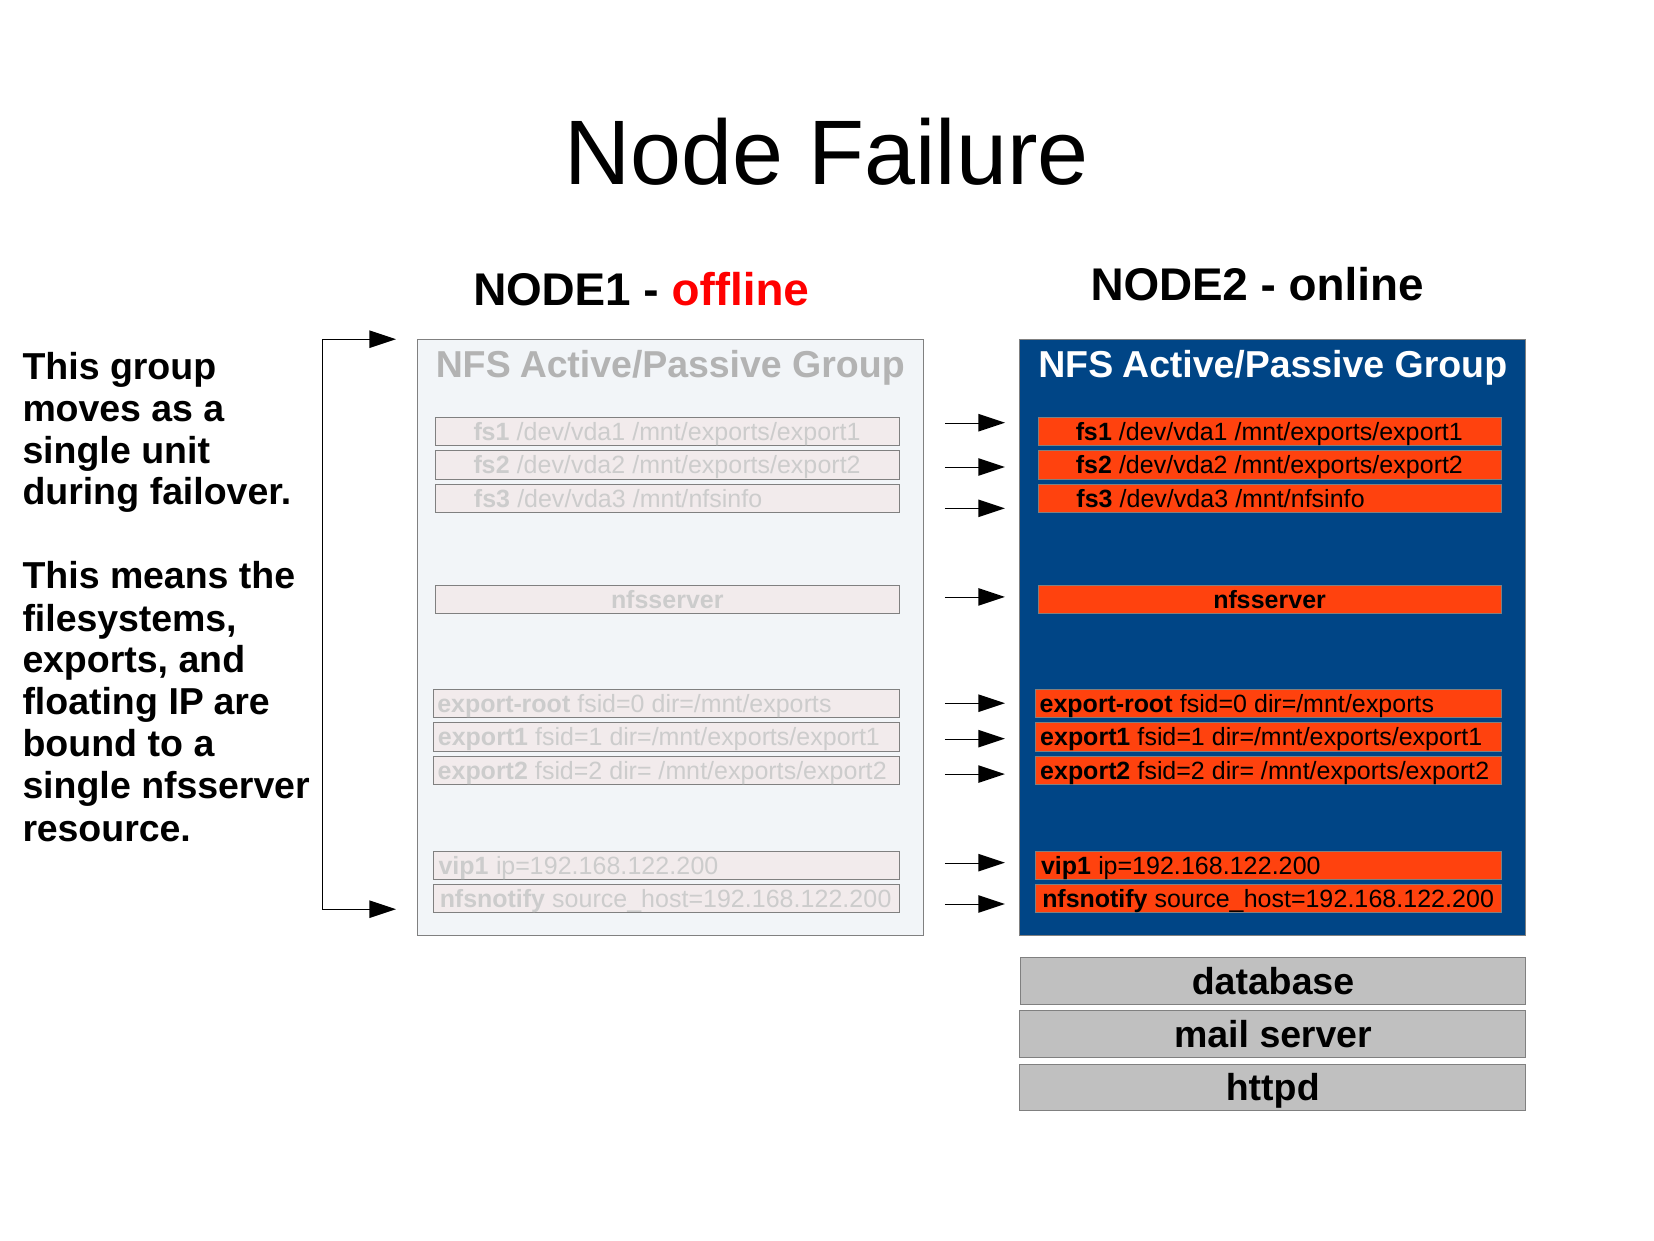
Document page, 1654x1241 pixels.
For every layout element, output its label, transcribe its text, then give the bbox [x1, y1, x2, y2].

text_box fs3 /dev/vda3 /mnt/nfsinfo [435, 484, 900, 513]
text_box nfsserver [1038, 585, 1502, 614]
text_box nfsserver [435, 585, 900, 614]
text_box fs1 /dev/vda1 /mnt/exports/export1 [1038, 417, 1502, 446]
text_box fs1 /dev/vda1 /mnt/exports/export1 [435, 417, 900, 446]
text_box export-root fsid=0 dir=/mnt/exports [433, 689, 900, 718]
text_box export2 fsid=2 dir= /mnt/exports/export2 [1035, 756, 1502, 785]
text_box mail server [1019, 1010, 1526, 1058]
text_box export2 fsid=2 dir= /mnt/exports/export2 [433, 756, 900, 785]
text_box NODE1 - offline [458, 256, 894, 339]
text_box This group moves as a single unit during failover. This means the filesystems, exports, and floating IP are bound to a single nfsserver resource. [7, 337, 331, 857]
text_box fs2 /dev/vda2 /mnt/exports/export2 [435, 450, 900, 480]
text_box fs3 /dev/vda3 /mnt/nfsinfo [1038, 484, 1502, 513]
text_box NFS Active/Passive Group [1019, 339, 1526, 936]
text_box httpd [1019, 1064, 1526, 1111]
text_box export1 fsid=1 dir=/mnt/exports/export1 [433, 722, 900, 752]
text_box database [1020, 957, 1526, 1005]
text_box export-root fsid=0 dir=/mnt/exports [1035, 689, 1502, 718]
text_box vip1 ip=192.168.122.200 [1035, 851, 1502, 880]
text_box nfsnotify source_host=192.168.122.200 [1035, 884, 1502, 913]
text_box nfsnotify source_host=192.168.122.200 [433, 884, 900, 913]
text_box fs2 /dev/vda2 /mnt/exports/export2 [1038, 450, 1502, 480]
text_box NODE2 - online [1075, 251, 1466, 335]
text_box NFS Active/Passive Group [417, 339, 924, 936]
text_box export1 fsid=1 dir=/mnt/exports/export1 [1035, 722, 1502, 752]
text_box vip1 ip=192.168.122.200 [433, 851, 900, 880]
title Node Failure [82, 49, 1571, 257]
